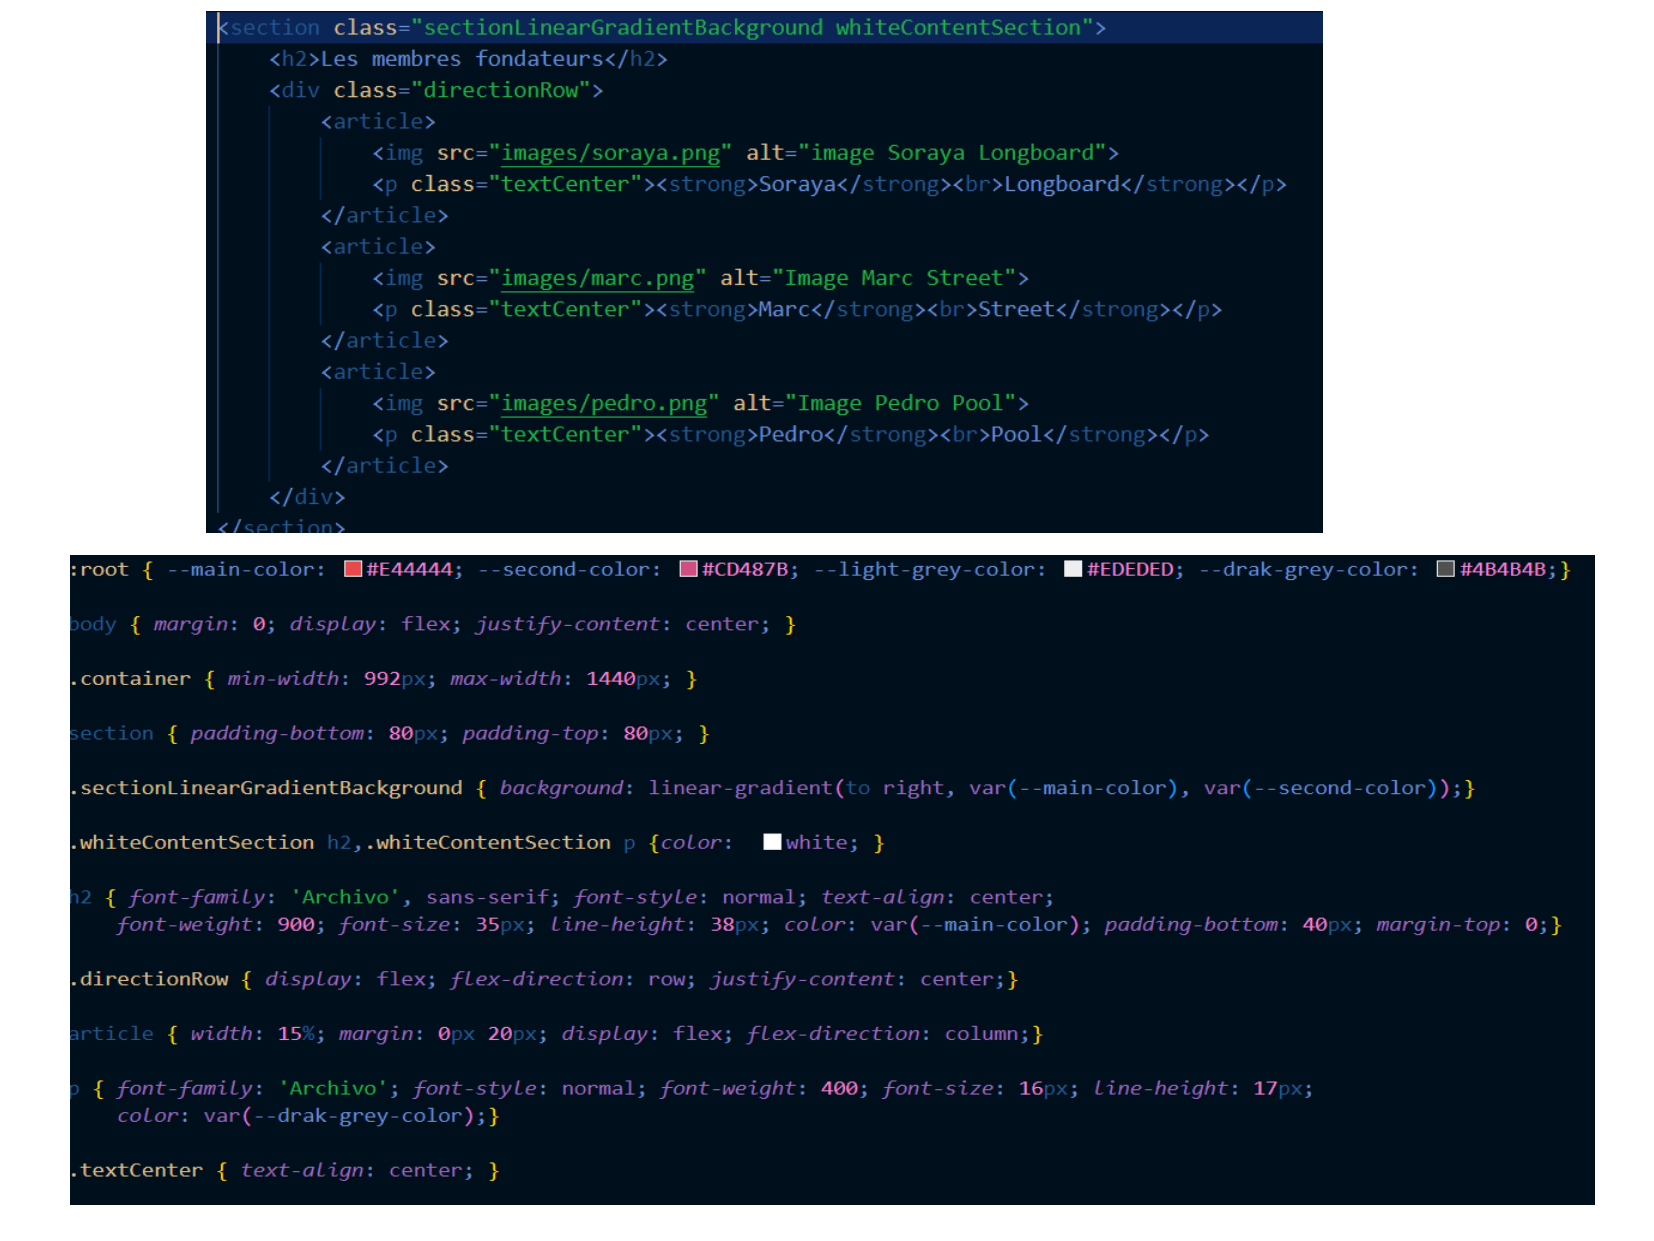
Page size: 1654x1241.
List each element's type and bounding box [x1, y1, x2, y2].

picture [70, 555, 1595, 1205]
picture [206, 11, 1323, 534]
